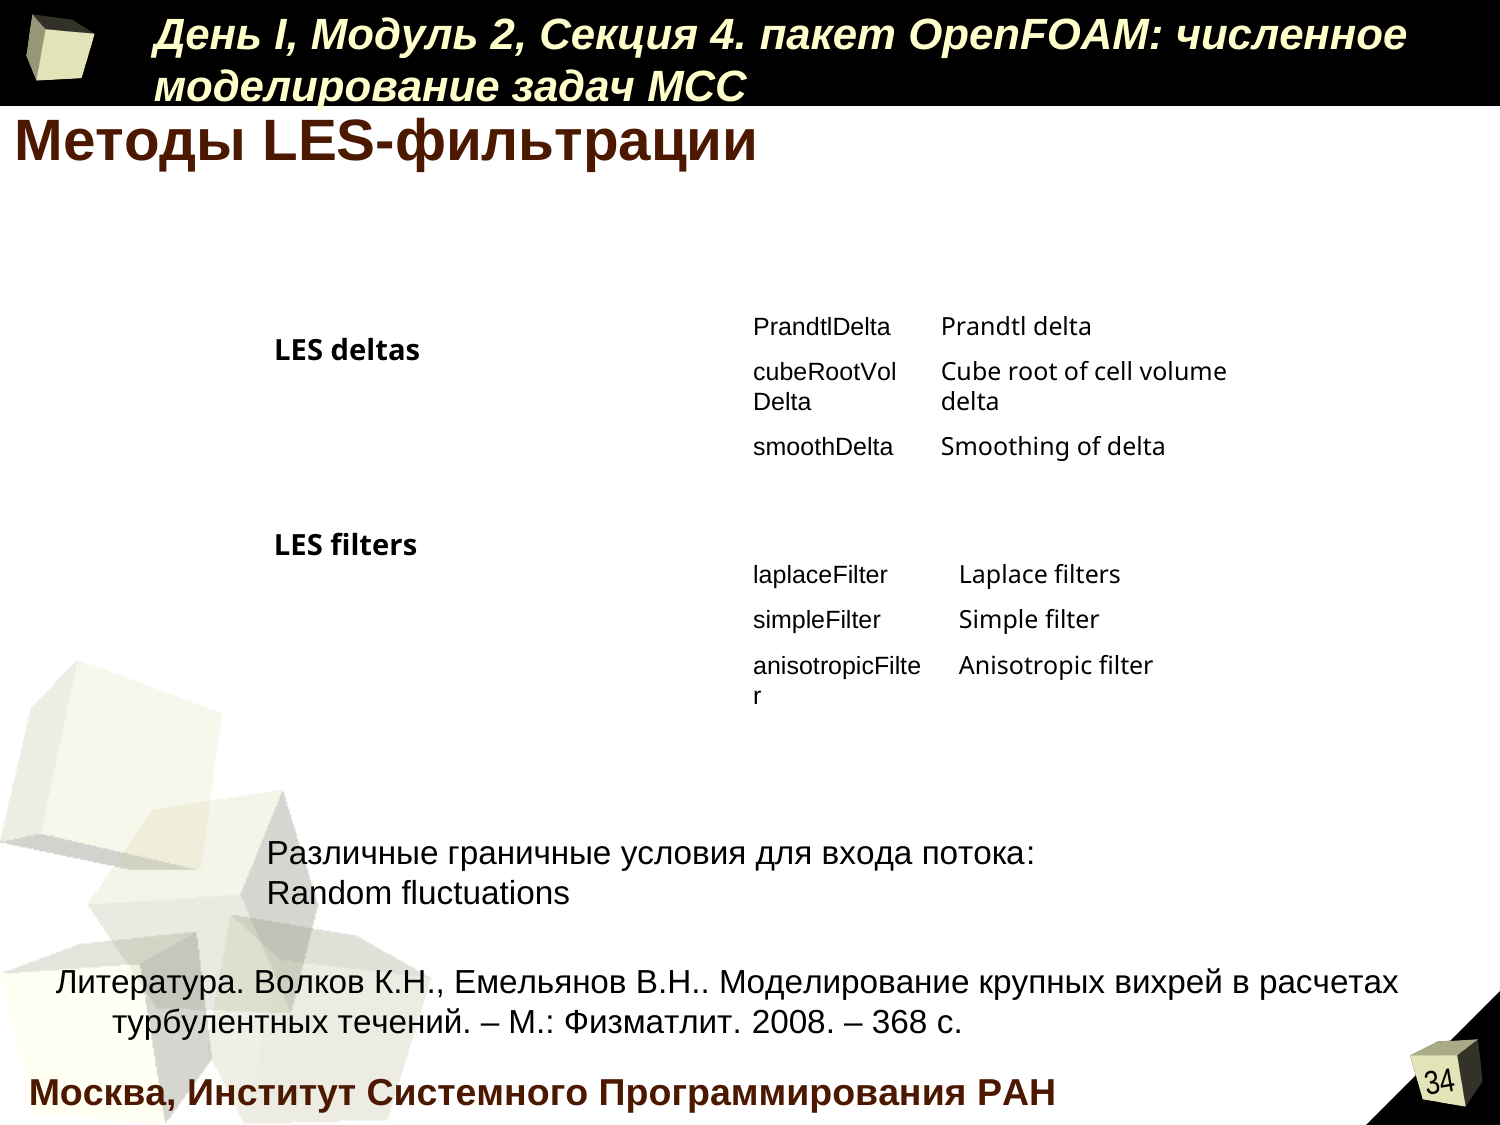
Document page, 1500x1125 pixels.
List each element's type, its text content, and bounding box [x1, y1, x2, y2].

table_header Prandtl delta [926, 303, 1247, 348]
text_box LES deltas [259, 323, 436, 409]
table_cell Cube root of cell volume delta [926, 348, 1247, 423]
table_cell simpleFilter [738, 596, 944, 642]
table_cell anisotropicFilter [738, 642, 944, 717]
table_cell Simple filter [944, 596, 1178, 642]
table_cell Anisotropic filter [944, 642, 1178, 717]
table_header laplaceFilter [738, 551, 944, 596]
text_box Литература. Волков К.Н., Емельянов В.Н.. Моделирование крупных вихрей в расчетах турбулентных течений. – М.: Физматлит. 2008. – 368 с. [41, 952, 1439, 1048]
picture [423, 1088, 433, 1102]
table_cell Smoothing of delta [926, 423, 1247, 469]
table_header PrandtlDelta [738, 303, 926, 348]
table_cell [944, 717, 1178, 802]
table_cell smoothDelta [738, 423, 926, 469]
table_cell cubeRootVolDelta [738, 348, 926, 423]
table_header Laplace filters [944, 551, 1178, 596]
text_box Различные граничные условия для входа потока: Random fluctuations [251, 823, 1051, 919]
picture [0, 659, 433, 1125]
text_box LES filters [259, 518, 433, 605]
text_box Методы LES-фильтрации [0, 94, 1500, 180]
table_cell [738, 717, 944, 802]
